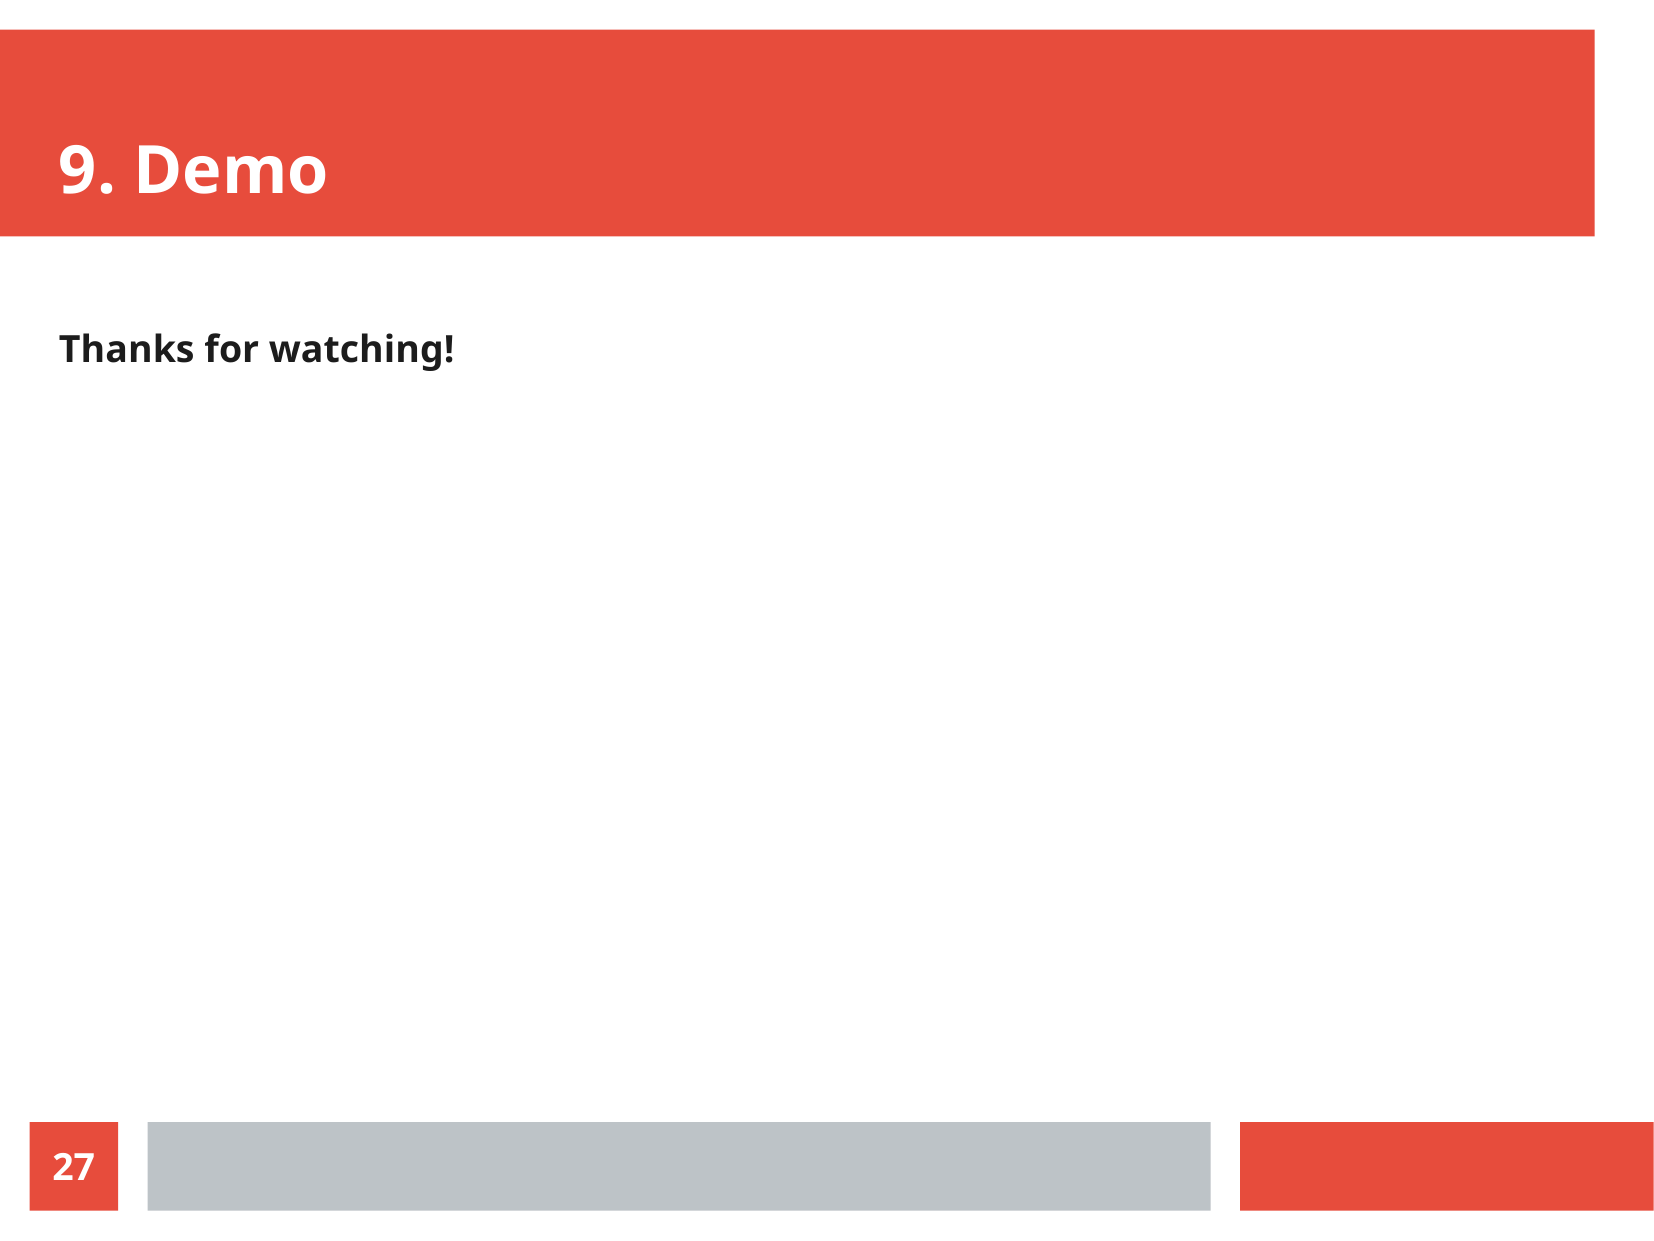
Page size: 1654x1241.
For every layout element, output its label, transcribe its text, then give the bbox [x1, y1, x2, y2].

text_box [29, 1122, 119, 1211]
list Thanks for watching! [59, 324, 1565, 1093]
title 9. Demo [59, 59, 1595, 207]
